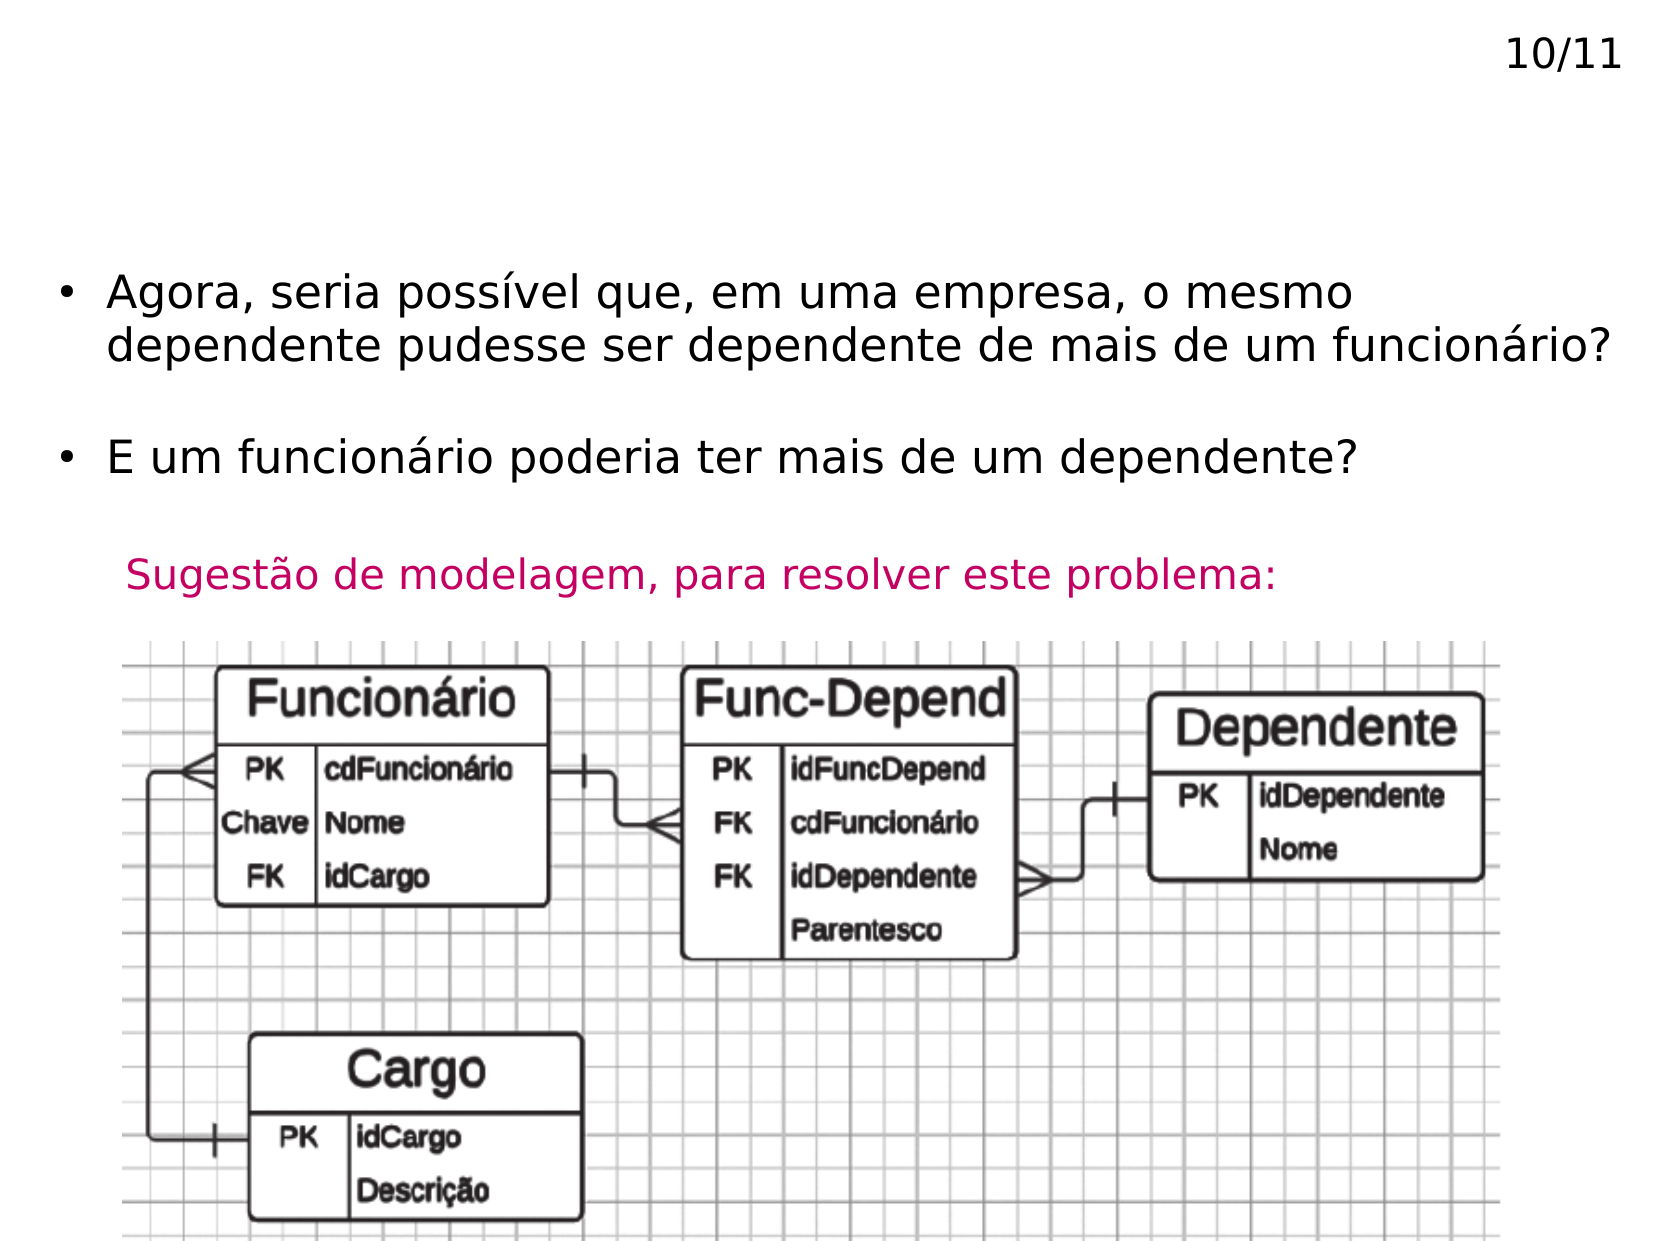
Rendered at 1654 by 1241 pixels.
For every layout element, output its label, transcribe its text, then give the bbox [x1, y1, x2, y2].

list Agora, seria possível que, em uma empresa, o mesmo dependente pudesse ser dependente de mais de um funcionário? E um funcionário poderia ter mais de um dependente? [59, 265, 1625, 1211]
text_box Sugestão de modelagem, para resolver este problema: [110, 543, 1294, 607]
picture [122, 641, 1508, 1241]
